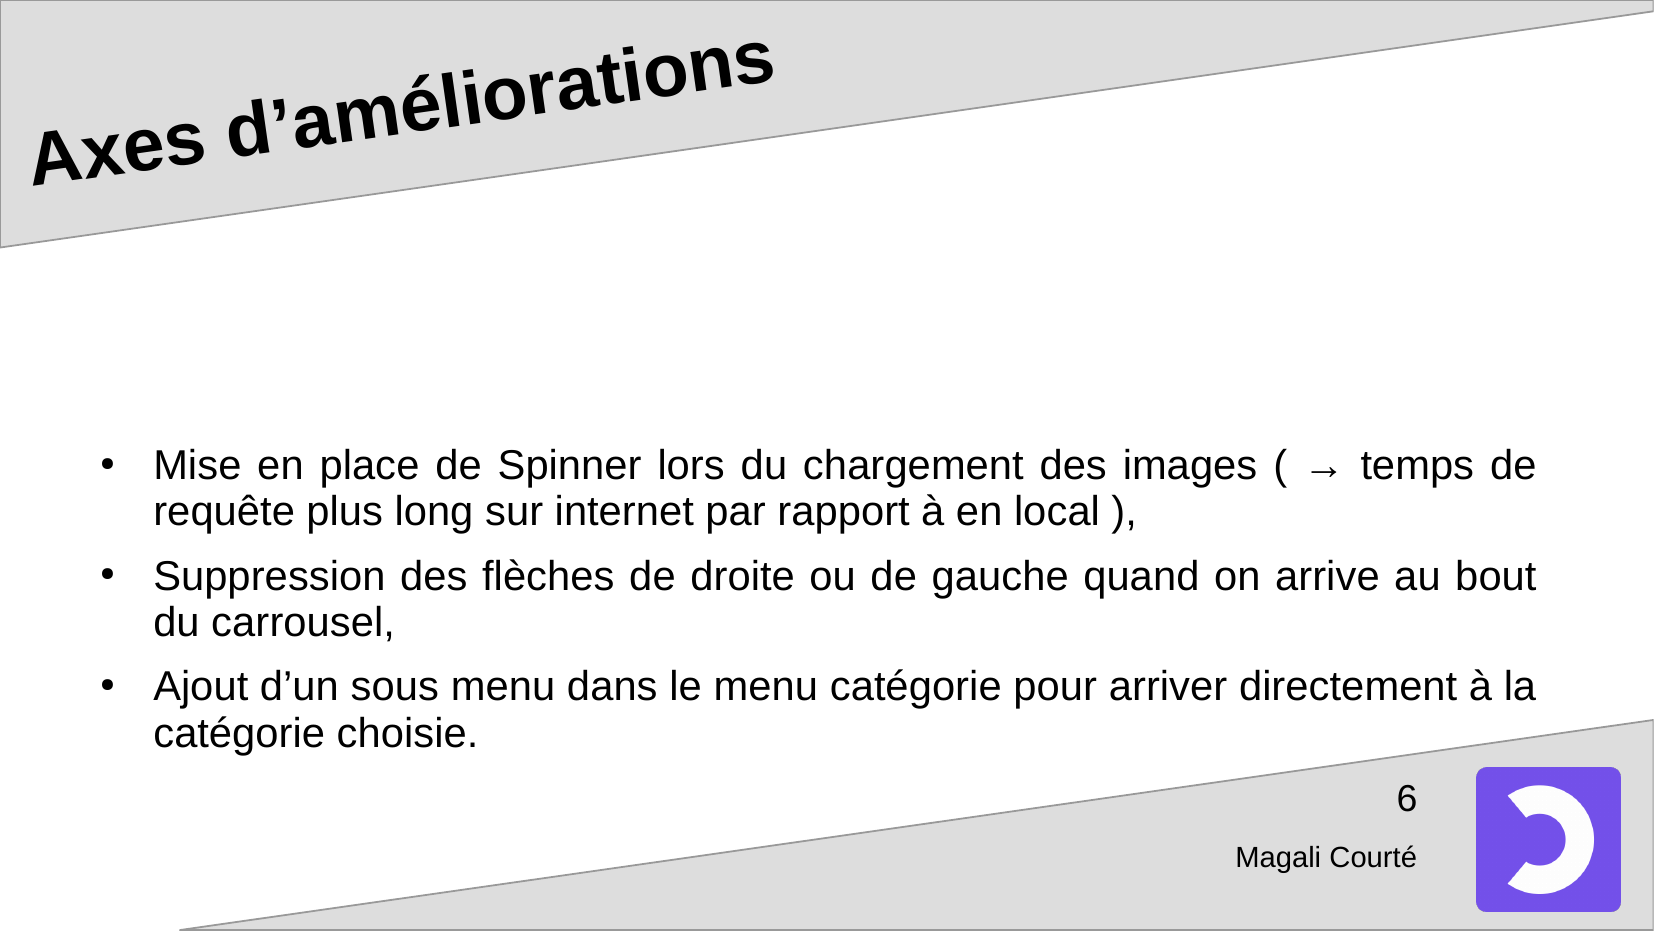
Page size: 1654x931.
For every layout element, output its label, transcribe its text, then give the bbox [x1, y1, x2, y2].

title Axes d’améliorations [16, 0, 1501, 239]
picture [1476, 767, 1621, 912]
list Mise en place de Spinner lors du chargement des images ( → temps de requête plus long sur internet par rapport à en local ), Suppression des flèches de droite ou de gauche quand on arrive au bout du carrousel, Ajout d’un sous menu dans le menu catégorie pour arriver directement à la catégorie choisie. [82, 248, 1538, 789]
